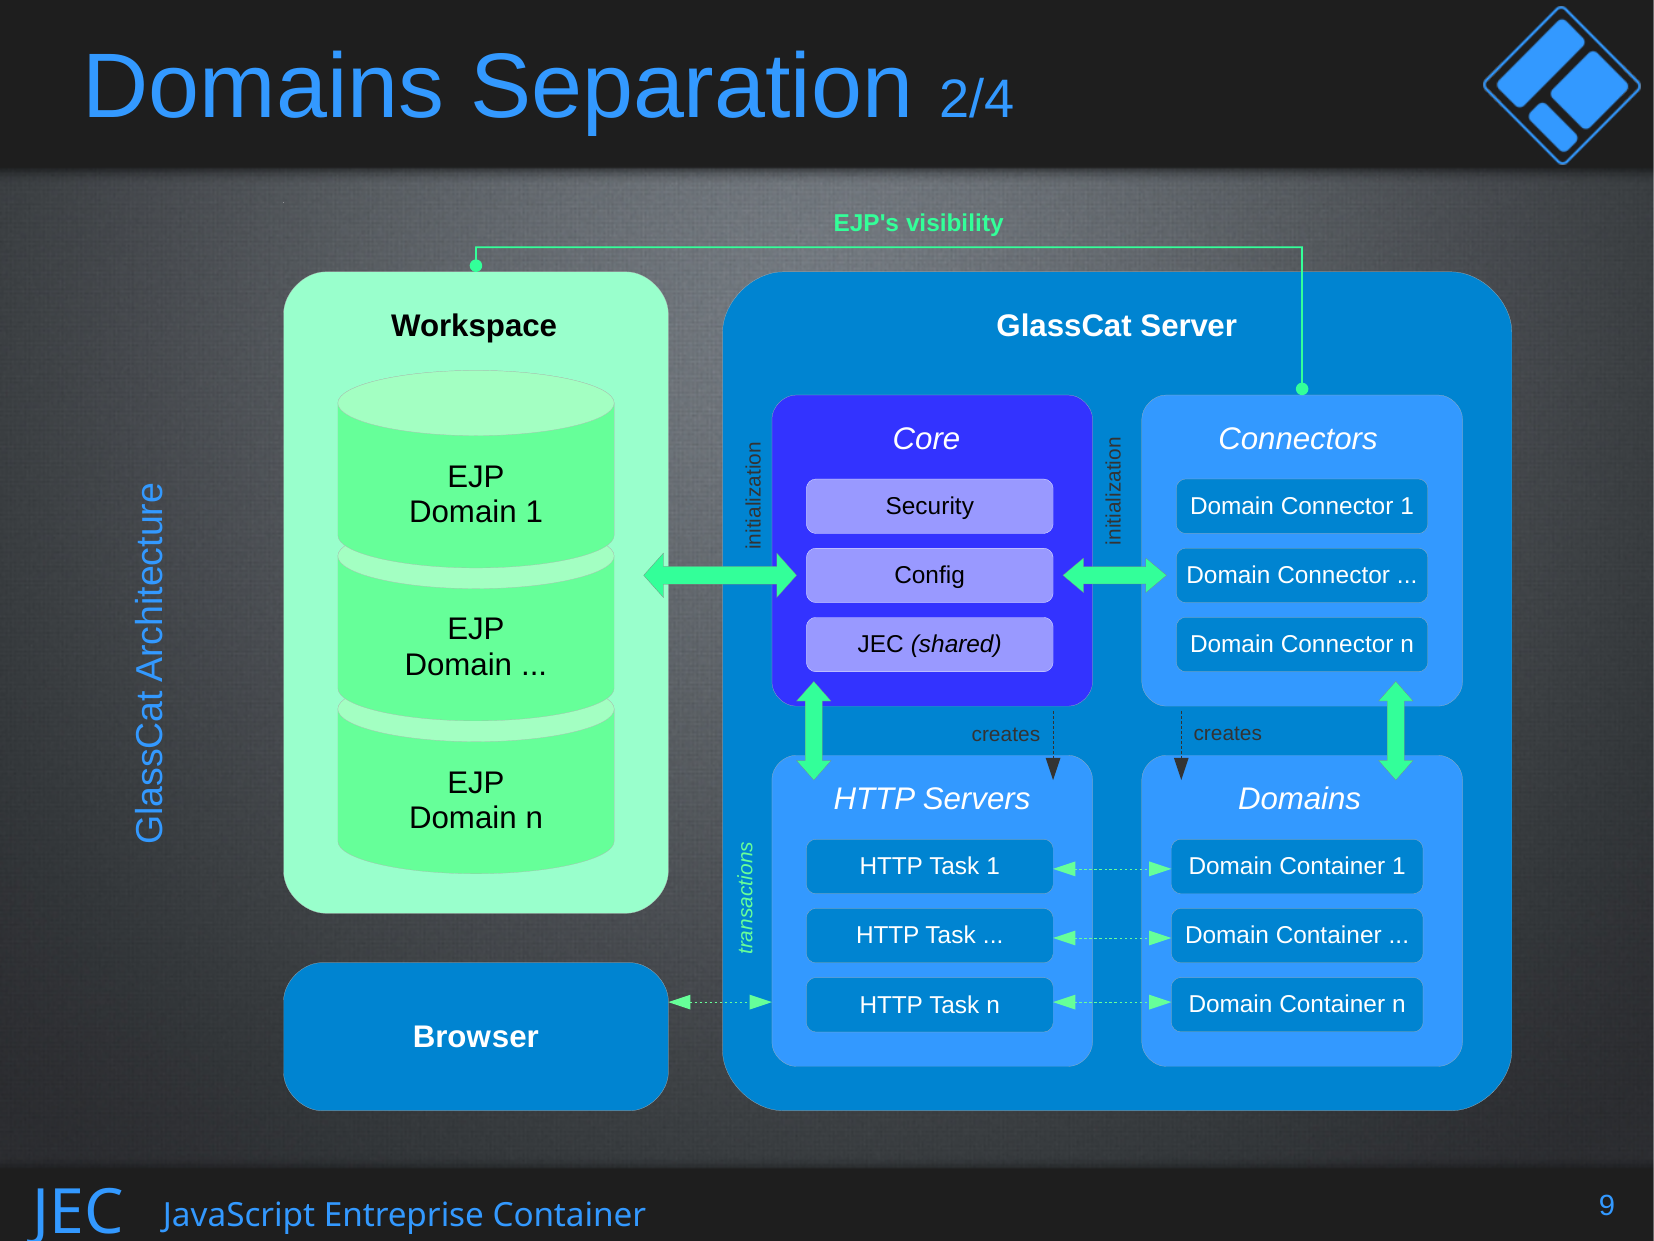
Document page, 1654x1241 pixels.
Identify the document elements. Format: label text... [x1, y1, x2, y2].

text_box GlassCat Architecture [120, 467, 178, 860]
text_box JavaScript Entreprise Container [148, 1183, 651, 1241]
text_box JEC [17, 1159, 149, 1241]
title Domains Separation 2/4 [82, 23, 1441, 147]
picture [0, 0, 1654, 1241]
text_box 9 [744, 1181, 1630, 1229]
